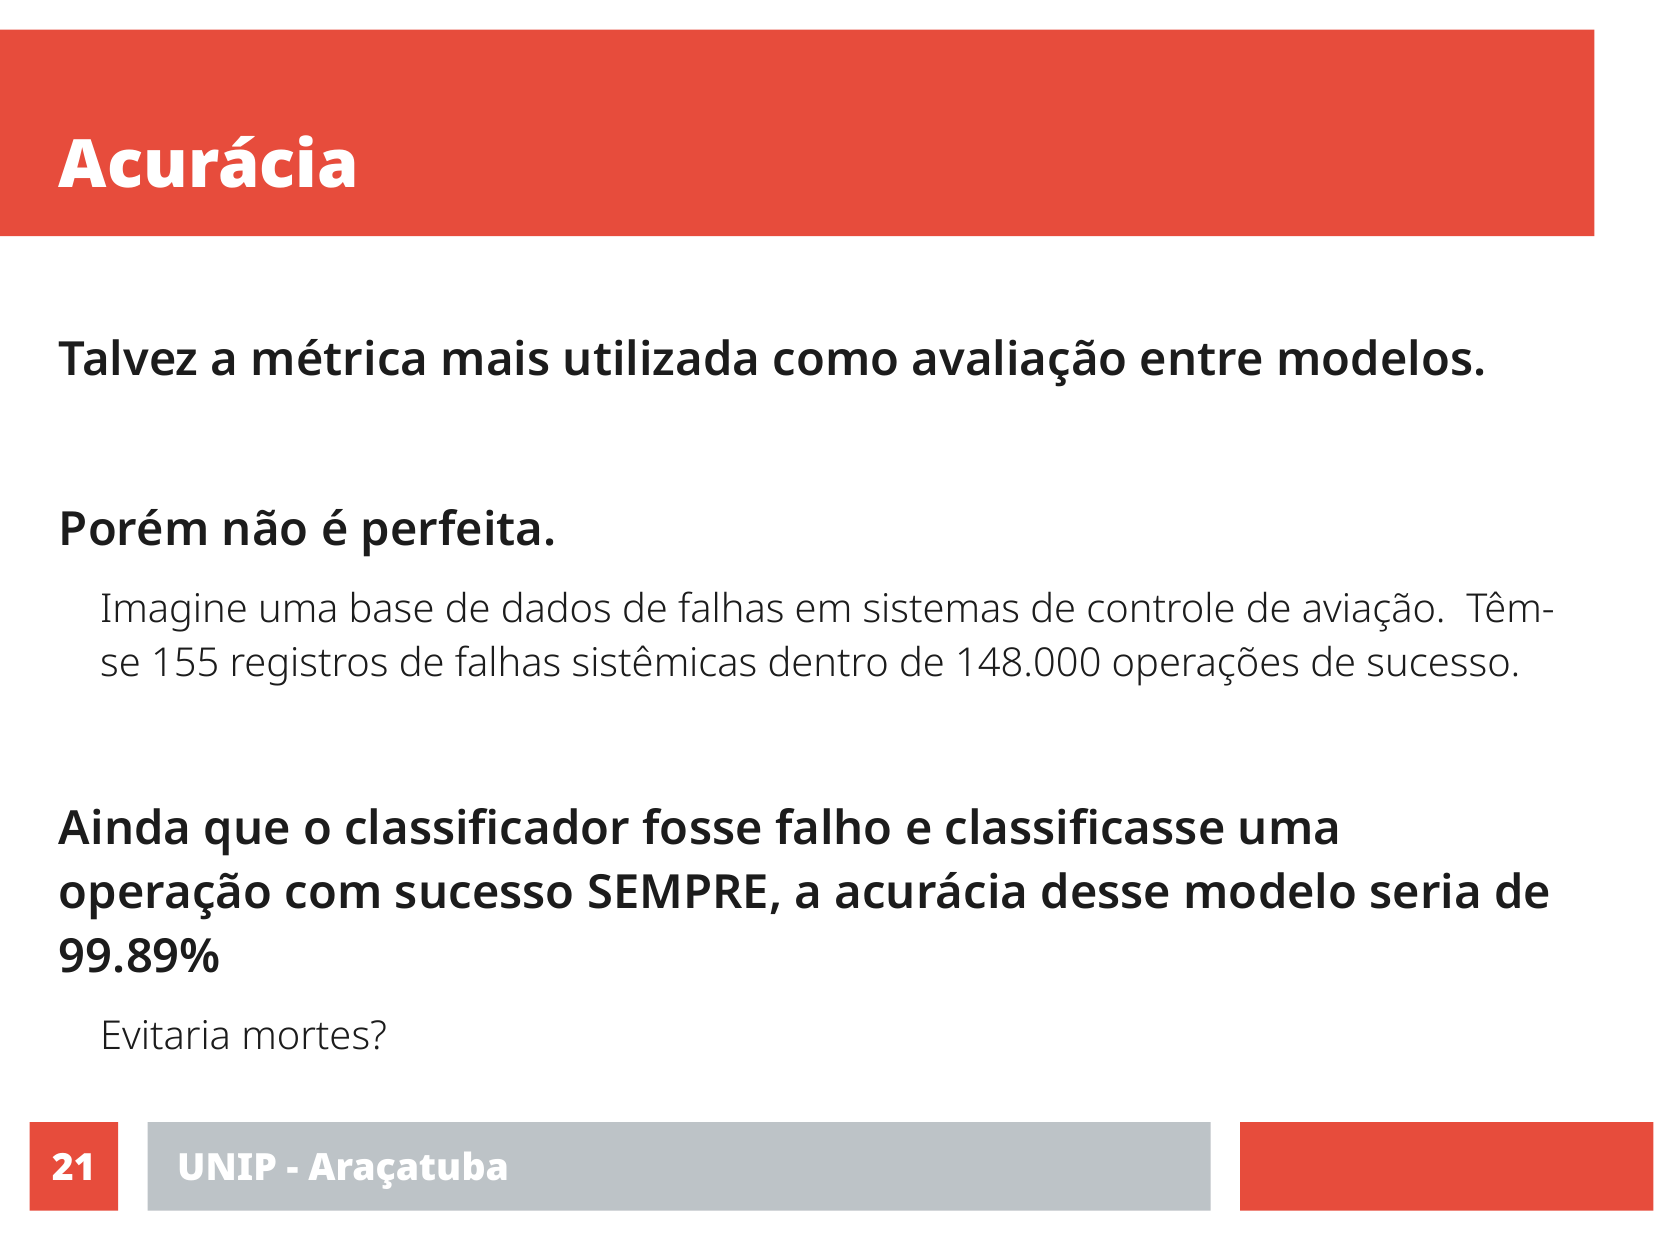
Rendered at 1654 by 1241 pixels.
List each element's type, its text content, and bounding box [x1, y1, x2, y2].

title Acurácia [59, 59, 1595, 207]
list Talvez a métrica mais utilizada como avaliação entre modelos. Porém não é perfeita. Imagine uma base de dados de falhas em sistemas de controle de aviação. Têm-se 155 registros de falhas sistêmicas dentro de 148.000 operações de sucesso. Ainda que o classificador fosse falho e classificasse uma operação com sucesso SEMPRE, a acurácia desse modelo seria de 99.89% Evitaria mortes? [59, 324, 1565, 1093]
